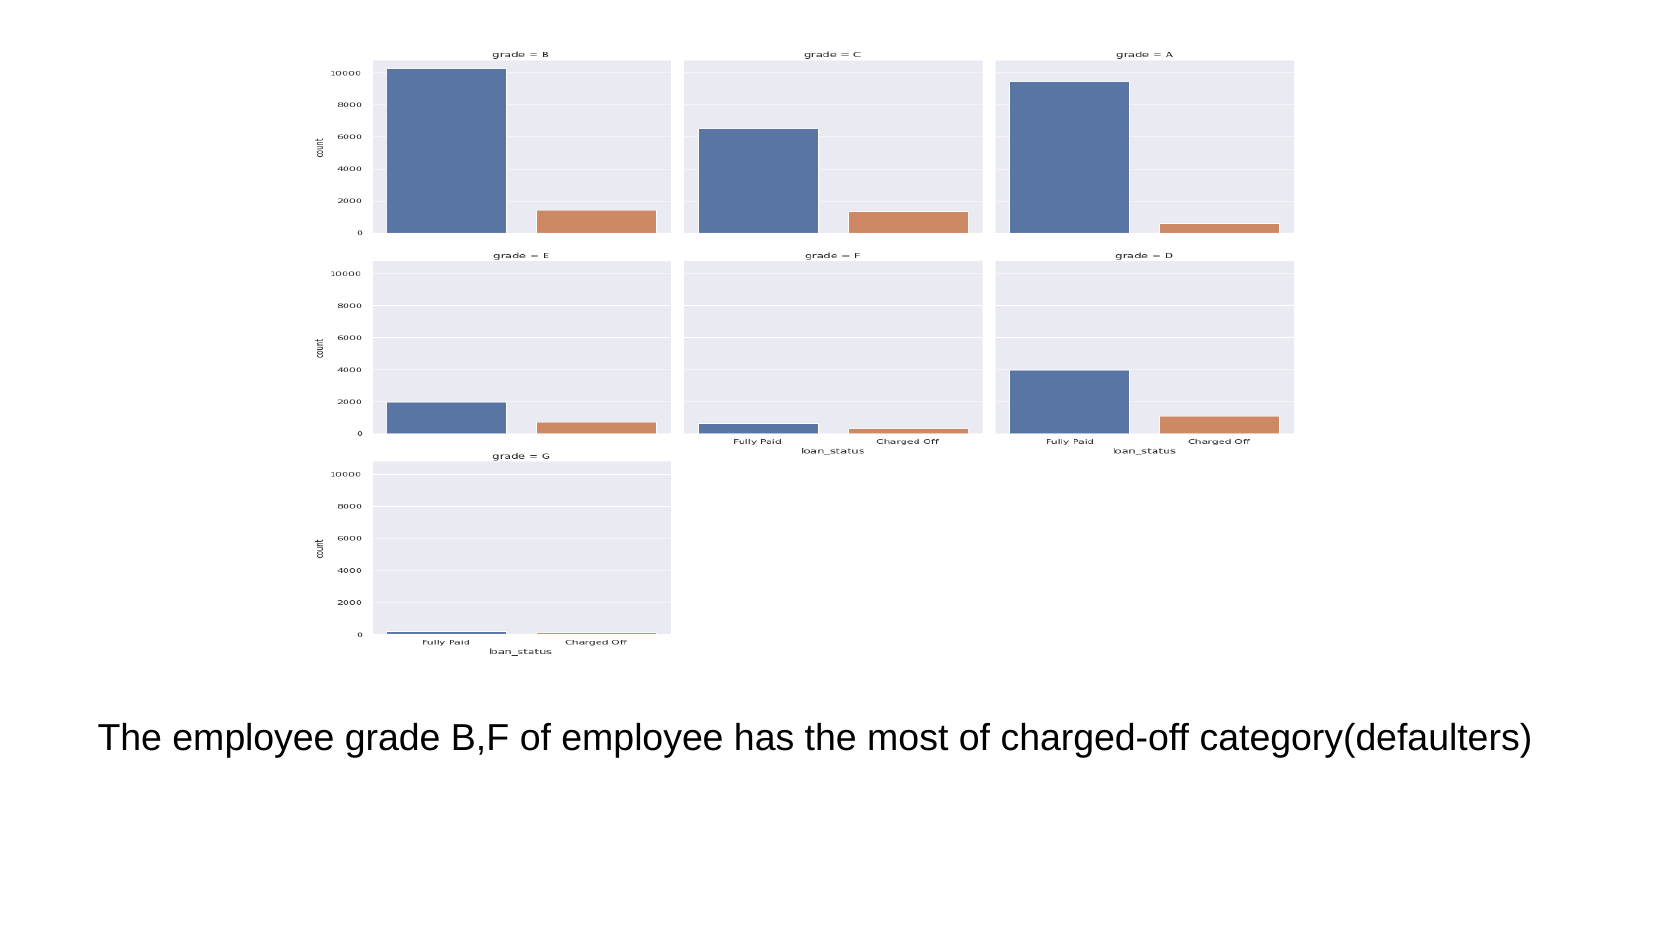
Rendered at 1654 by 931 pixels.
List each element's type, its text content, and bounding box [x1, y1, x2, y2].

text_box The employee grade B,F of employee has the most of charged-off category(defaulters) [82, 708, 1548, 766]
picture [307, 47, 1300, 659]
